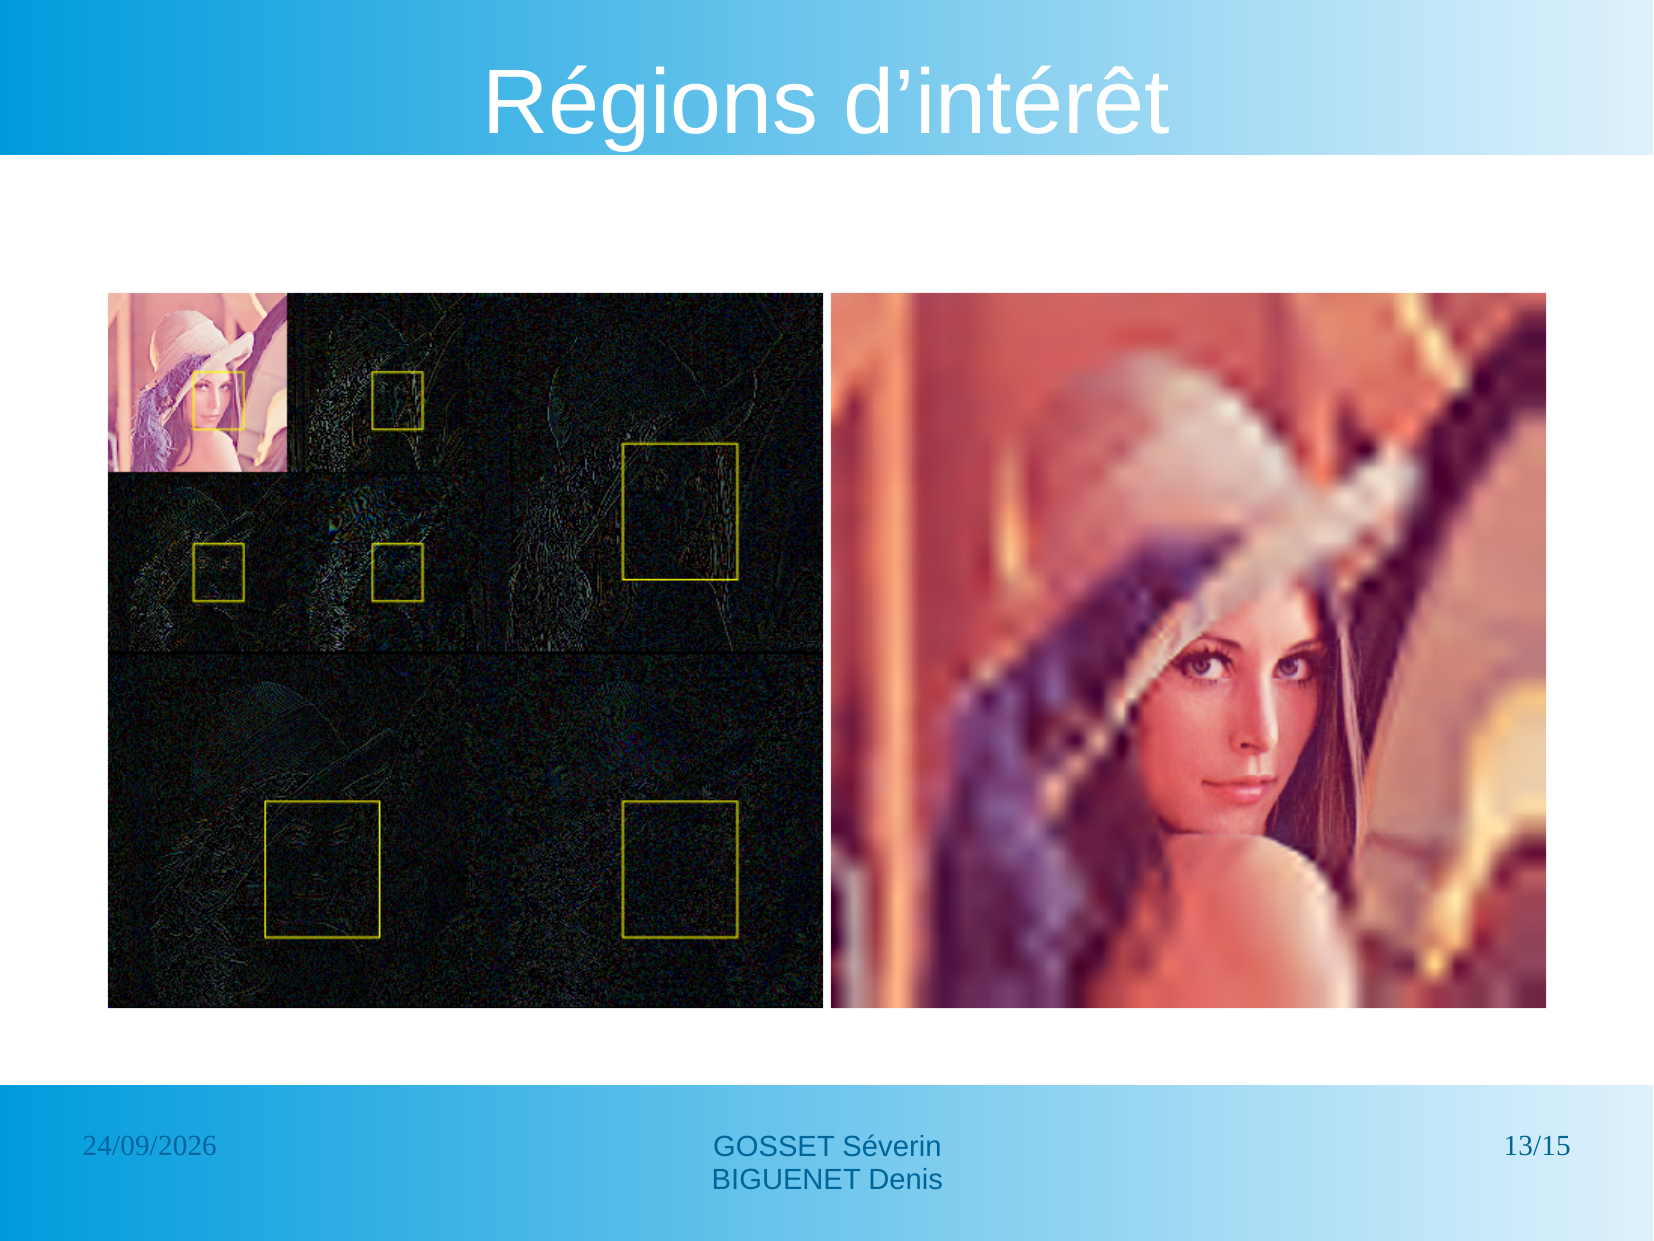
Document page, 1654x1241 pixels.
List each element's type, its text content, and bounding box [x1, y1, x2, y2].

picture [105, 290, 1548, 1010]
title Régions d’intérêt [82, 49, 1571, 155]
